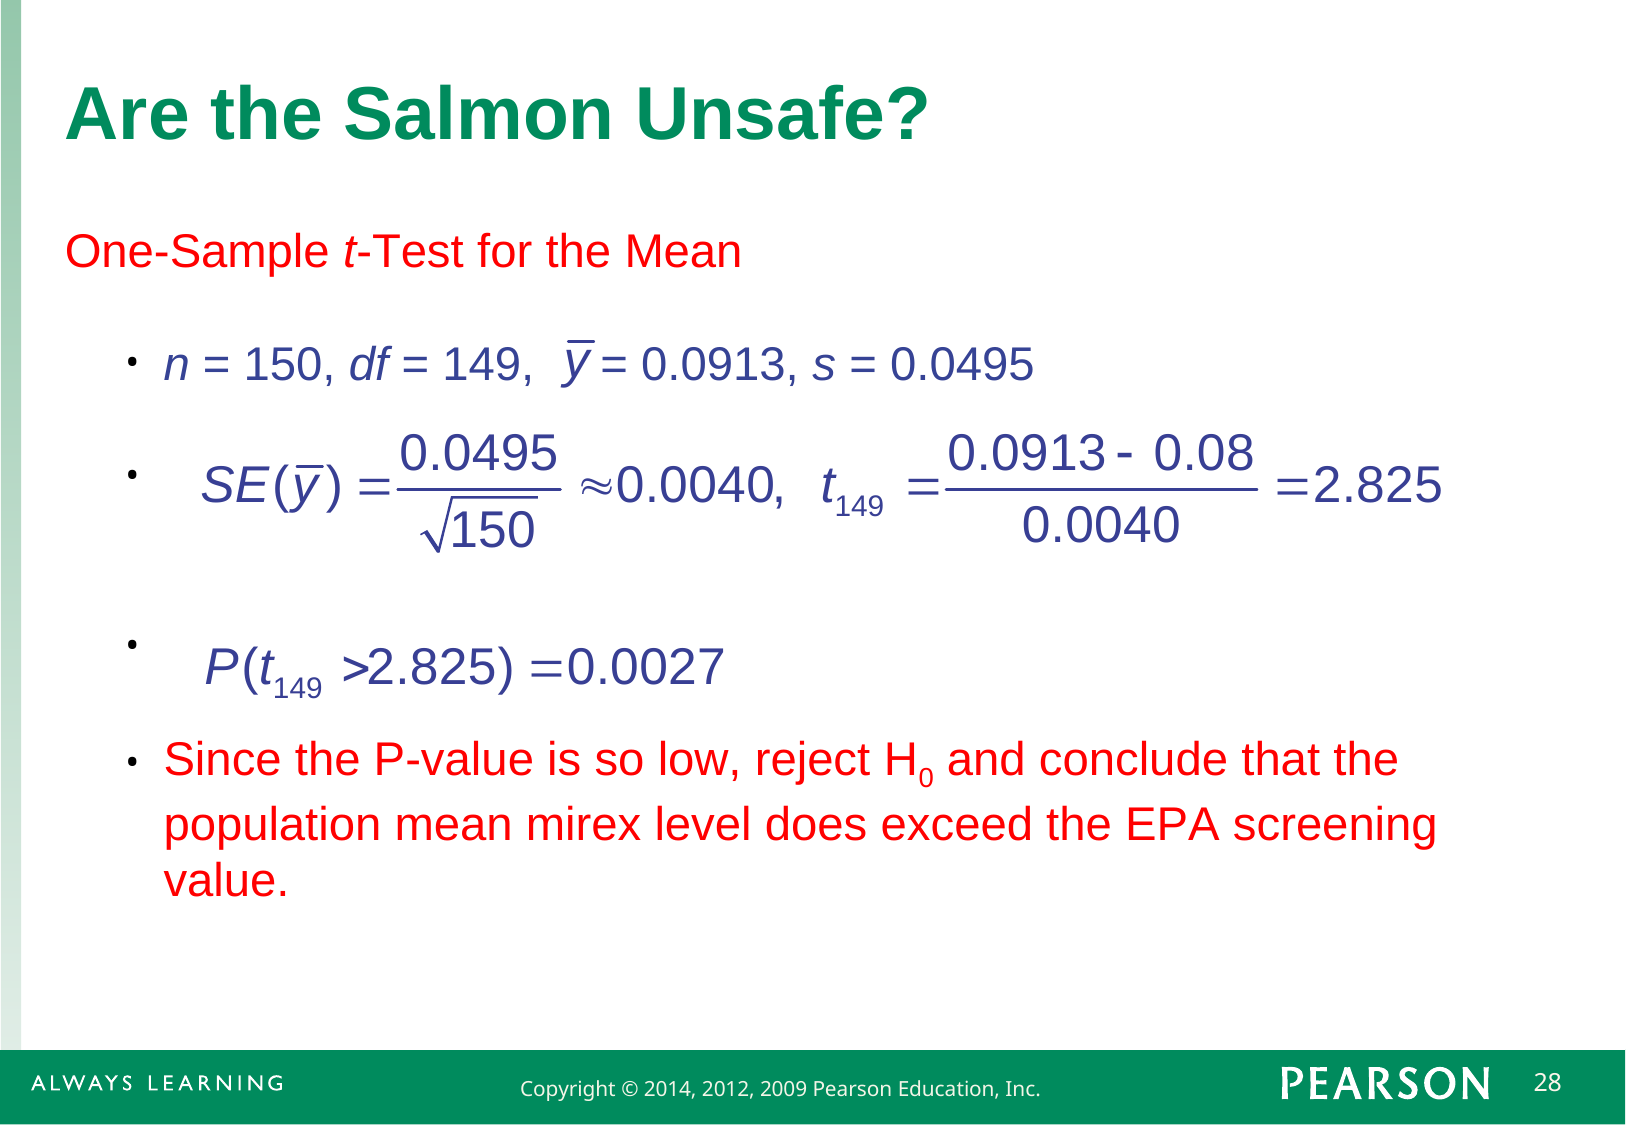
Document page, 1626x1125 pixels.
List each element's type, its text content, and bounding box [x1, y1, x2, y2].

chart [555, 329, 607, 399]
chart [195, 420, 1451, 563]
chart [198, 633, 736, 711]
list One-Sample t-Test for the Mean n = 150, df = 149, = 0.0913, s = 0.0495 Since the P-value is so low, reject H0 and conclude that the population mean mirex level does exceed the EPA screening value. [64, 220, 1560, 963]
title Are the Salmon Unsafe? [64, 64, 1560, 213]
